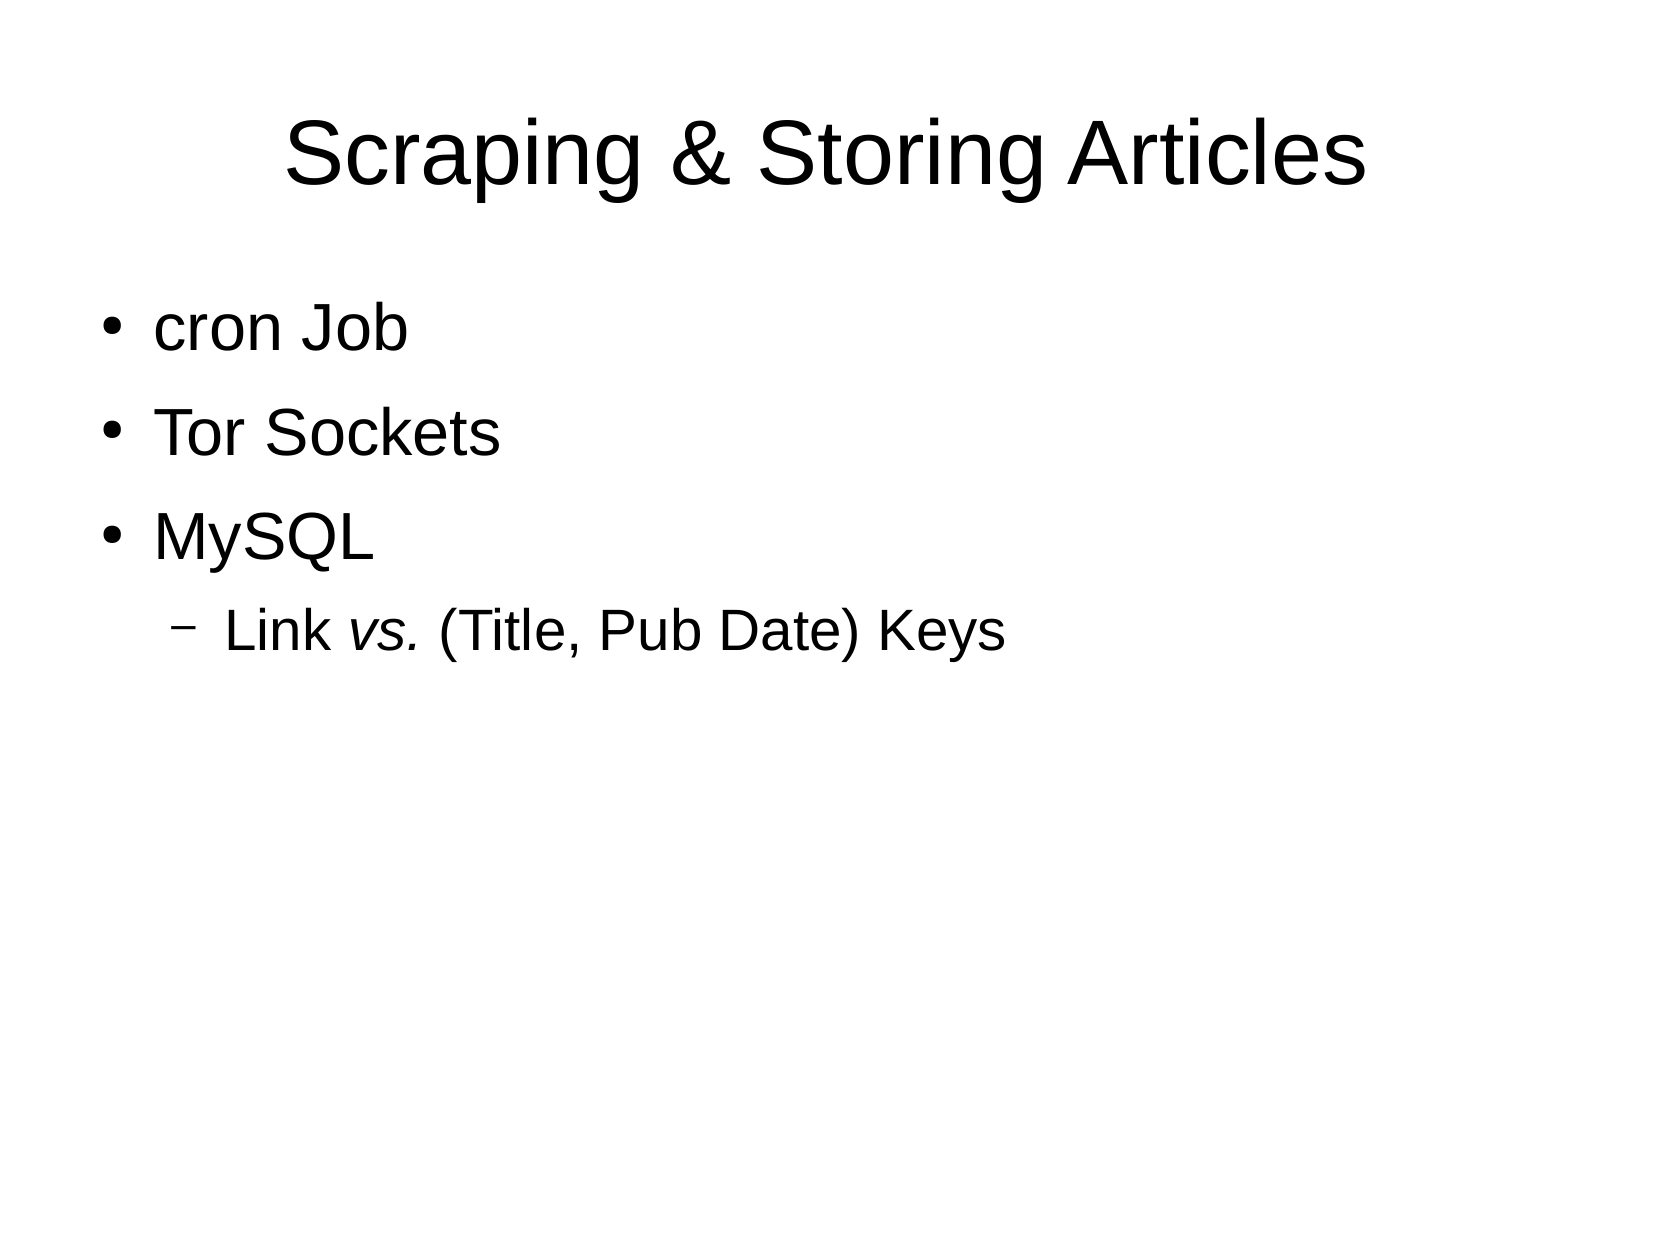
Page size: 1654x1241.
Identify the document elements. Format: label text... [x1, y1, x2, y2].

list cron Job Tor Sockets MySQL Link vs. (Title, Pub Date) Keys [82, 290, 1571, 1010]
title Scraping & Storing Articles [82, 49, 1571, 257]
